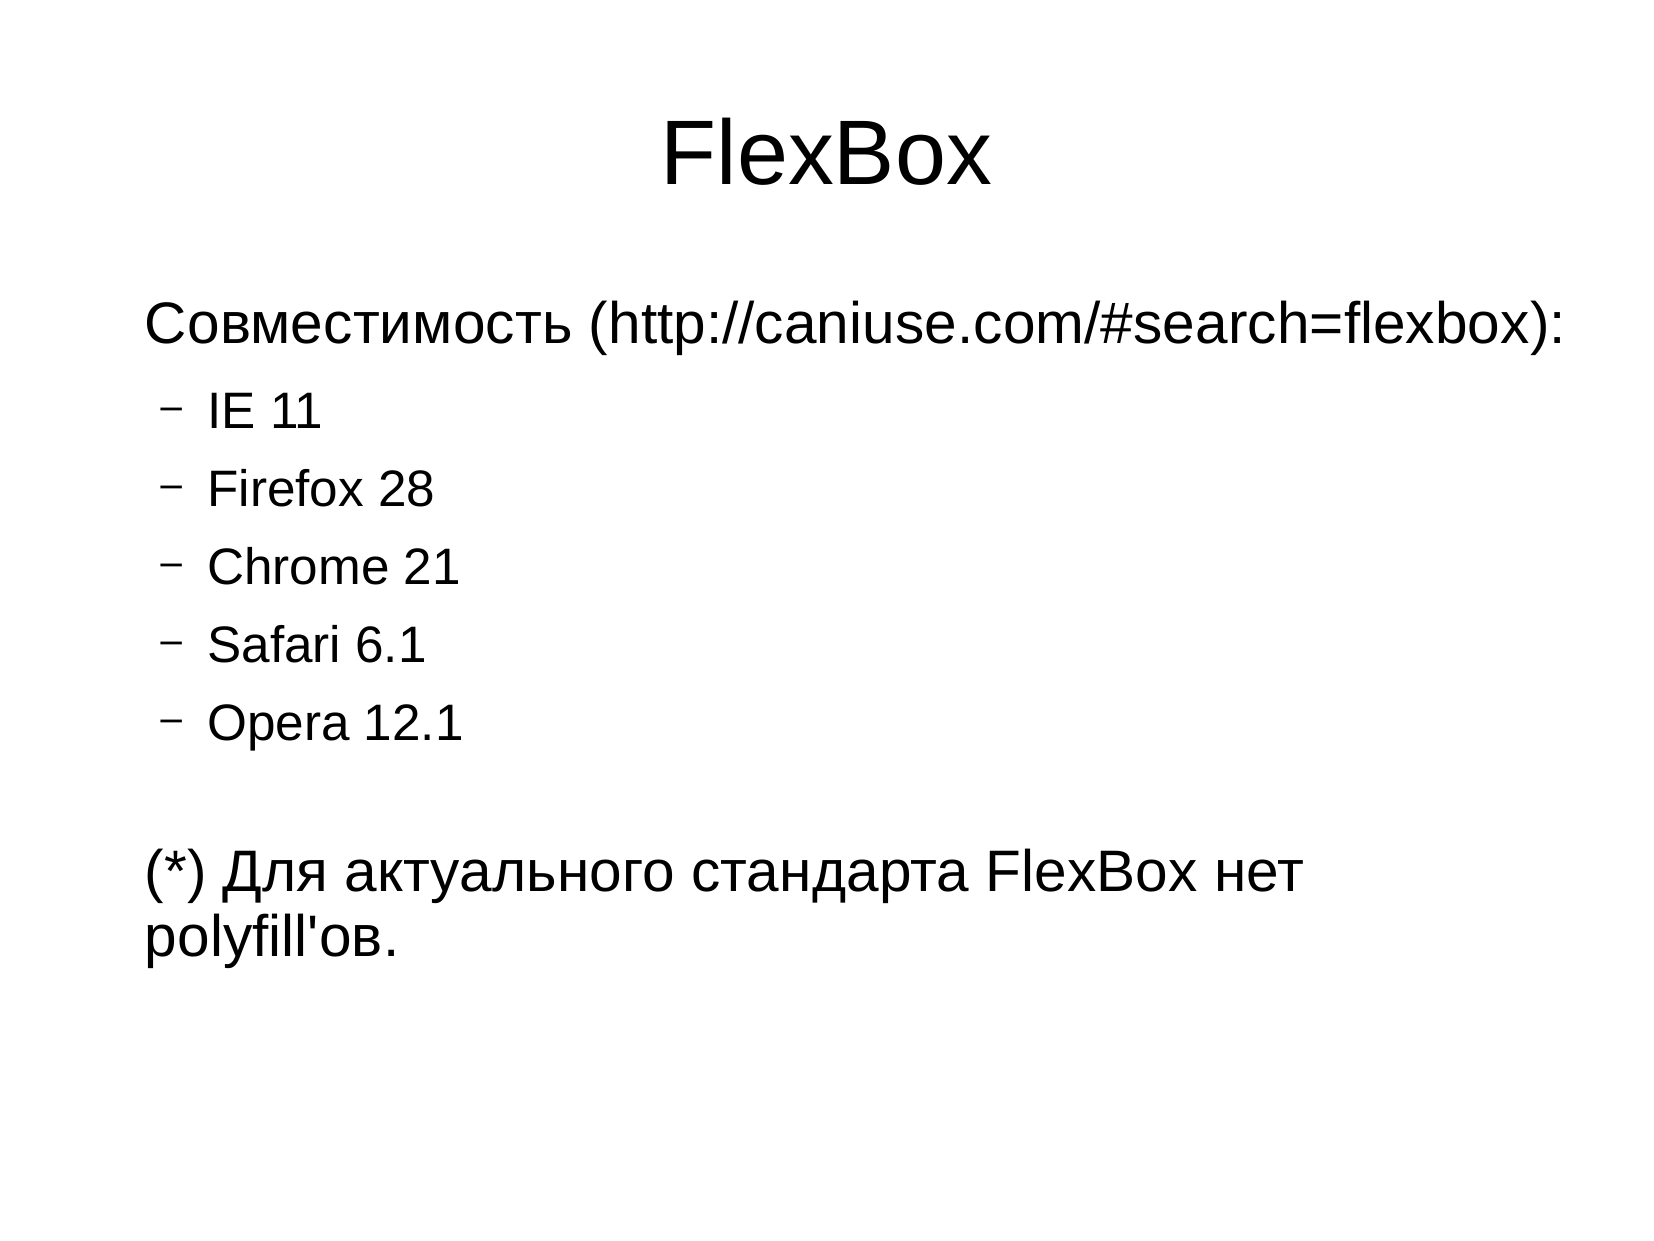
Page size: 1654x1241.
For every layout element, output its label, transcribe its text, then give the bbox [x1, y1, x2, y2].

title FlexBox [82, 49, 1571, 257]
list Совместимость (http://caniuse.com/#search=flexbox): IE 11 Firefox 28 Chrome 21 Safari 6.1 Opera 12.1 (*) Для актуального стандарта FlexBox нет polyfill'ов. [82, 290, 1571, 1010]
